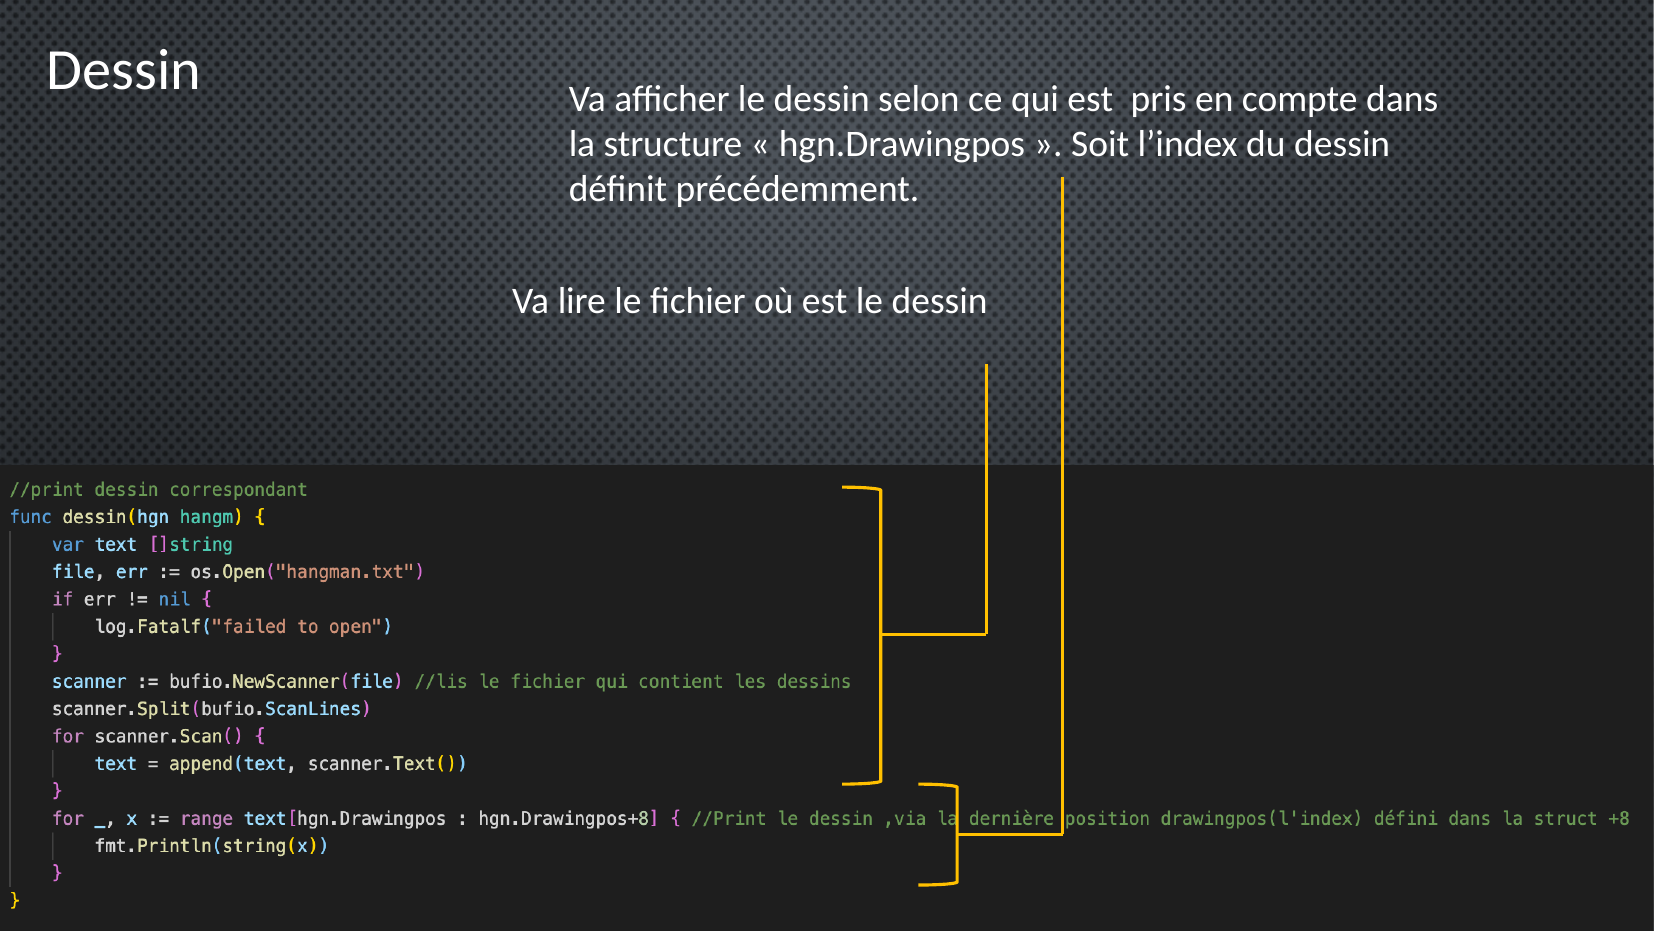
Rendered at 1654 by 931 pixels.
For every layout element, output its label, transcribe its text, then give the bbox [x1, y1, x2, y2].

text_box Va lire le fichier où est le dessin [497, 268, 1010, 329]
text_box Dessin [31, 23, 219, 110]
picture [0, 0, 1654, 931]
text_box Va afficher le dessin selon ce qui est pris en compte dans la structure « hgn.Drawingpos ». Soit l’index du dessin définit précédemment. [553, 66, 1466, 218]
